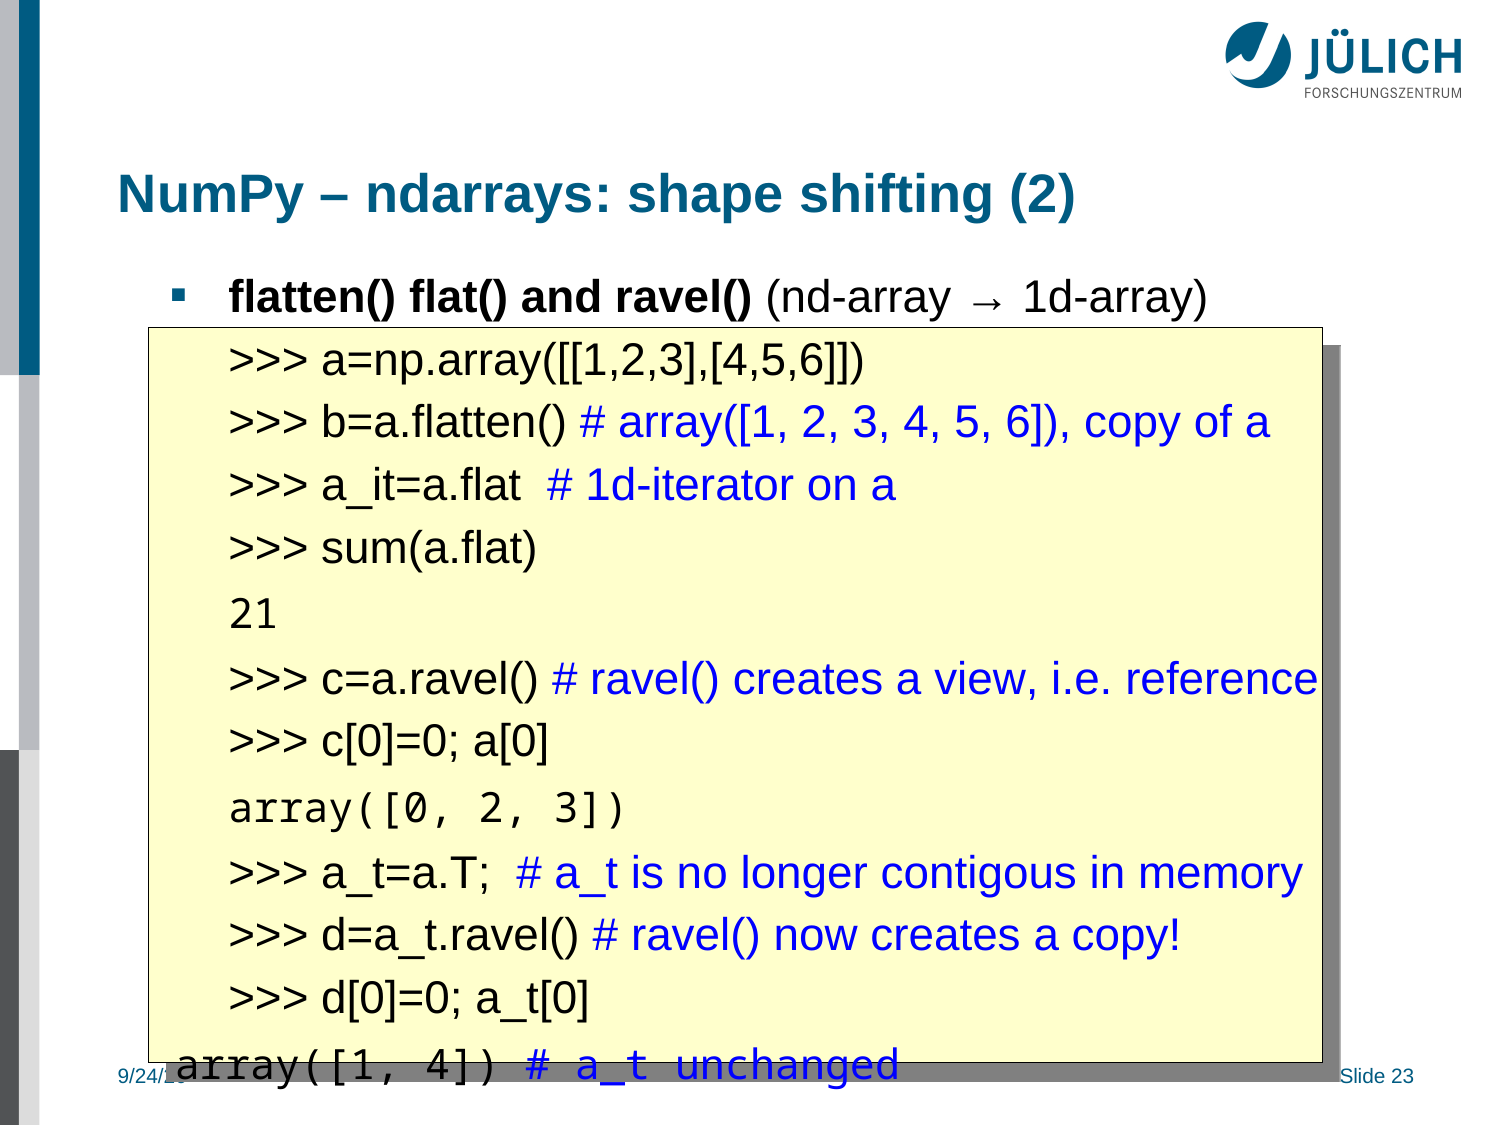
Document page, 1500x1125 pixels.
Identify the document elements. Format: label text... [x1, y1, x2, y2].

title NumPy – ndarrays: shape shifting (2) [117, 99, 1393, 288]
picture [1224, 20, 1461, 98]
list flatten() flat() and ravel() (nd-array → 1d-array) >>> a=np.array([[1,2,3],[4,5,6]]) >>> b=a.flatten() # array([1, 2, 3, 4, 5, 6]), copy of a >>> a_it=a.flat # 1d-iterator on a >>> sum(a.flat) 21 >>> c=a.ravel() # ravel() creates a view, i.e. reference >>> c[0]=0; a[0] array([0, 2, 3]) >>> a_t=a.T; # a_t is no longer contigous in memory >>> d=a_t.ravel() # ravel() now creates a copy! >>> d[0]=0; a_t[0] array([1, 4]) # a_t unchanged [115, 270, 1391, 1125]
